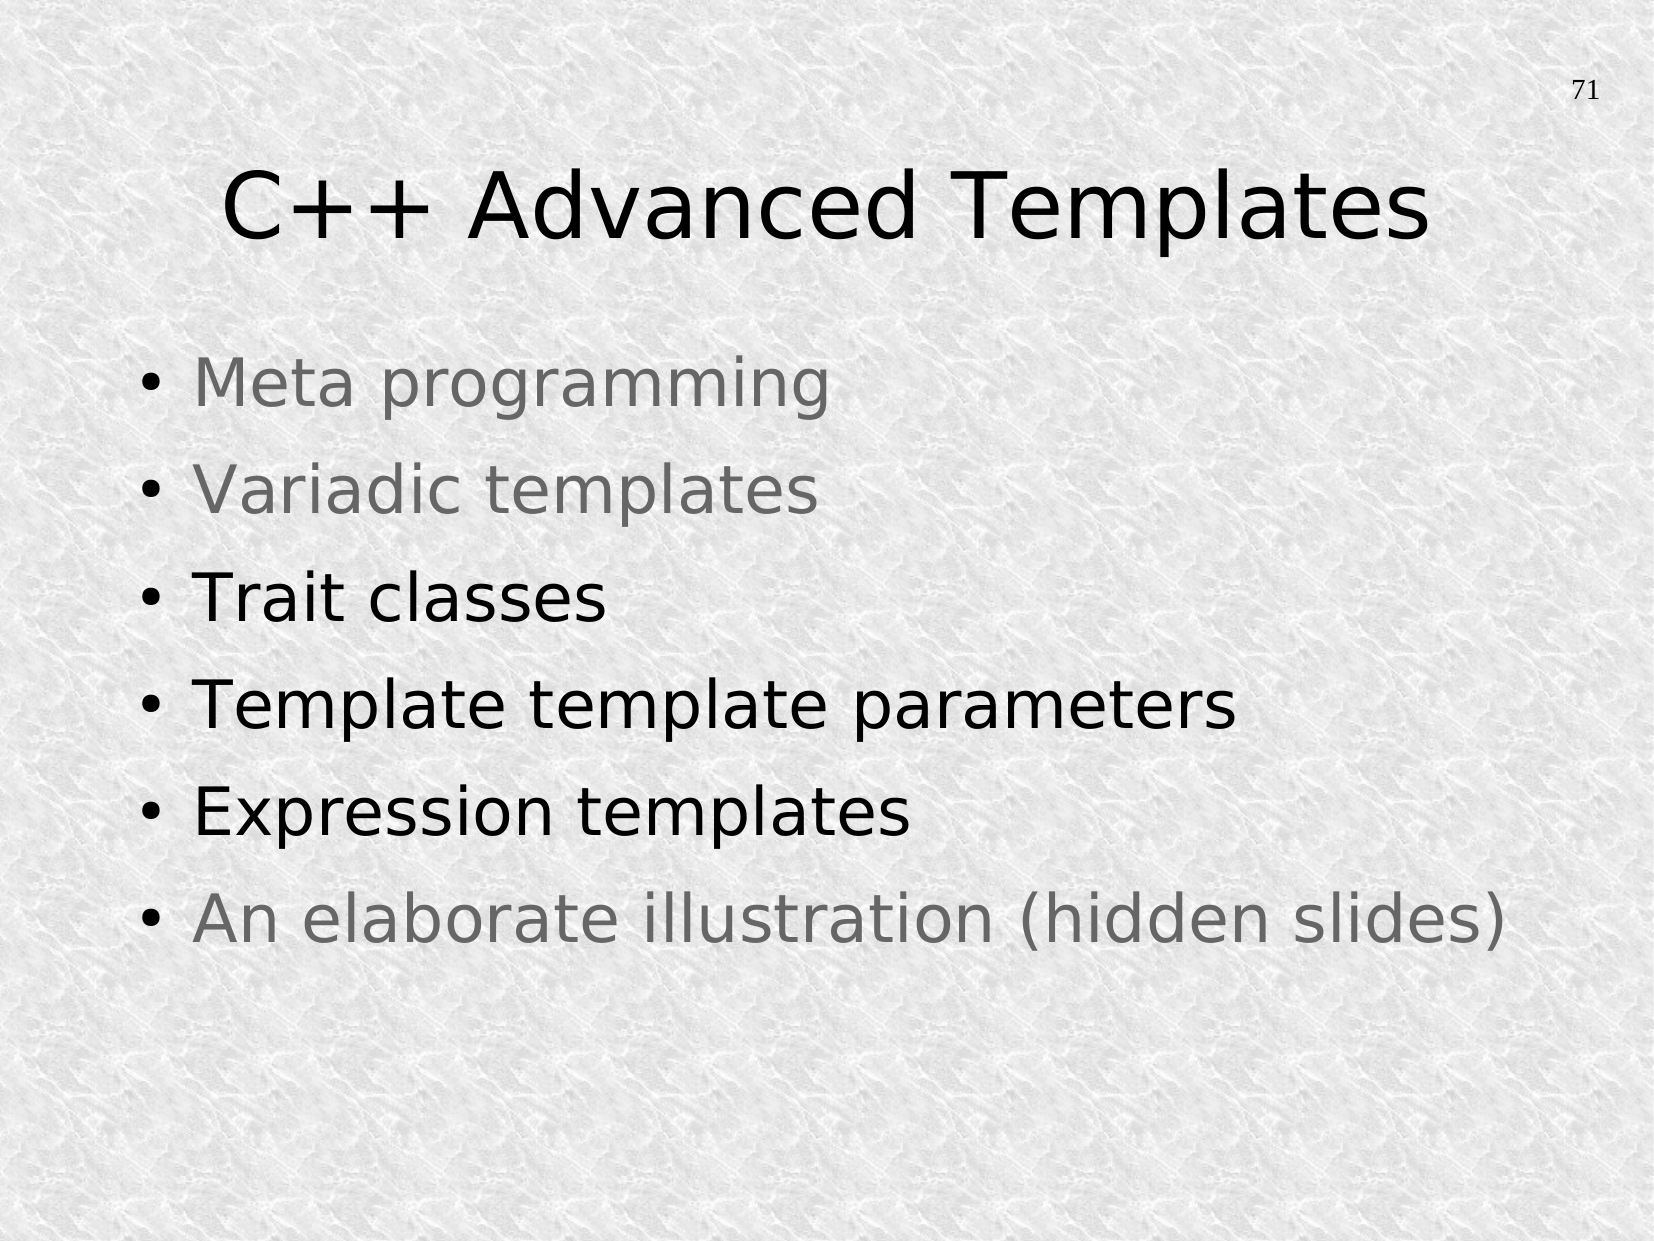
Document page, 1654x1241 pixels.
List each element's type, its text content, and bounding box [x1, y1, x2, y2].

title C++ Advanced Templates [121, 102, 1534, 310]
picture [0, 0, 1654, 1241]
list Meta programming Variadic templates Trait classes Template template parameters Expression templates An elaborate illustration (hidden slides) [121, 344, 1534, 1152]
